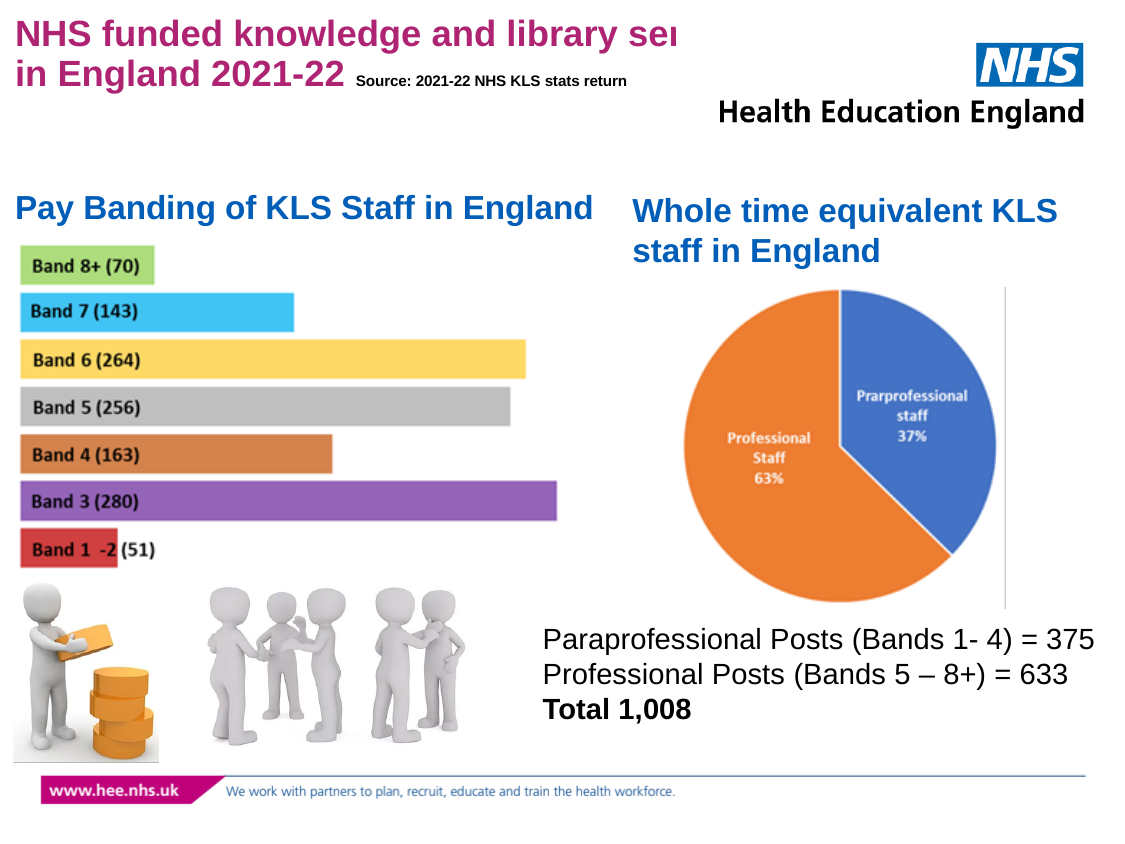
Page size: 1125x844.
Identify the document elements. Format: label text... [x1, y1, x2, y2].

title NHS funded knowledge and library services in England 2021-22 Source: 2021-22 NHS KLS stats return [0, 7, 676, 116]
text_box Paraprofessional Posts (Bands 1- 4) = 375 Professional Posts (Bands 5 – 8+) = 633 Total 1,008 [527, 612, 1125, 734]
picture [13, 240, 565, 749]
text_box Pay Banding of KLS Staff in England [0, 178, 656, 234]
text_box Whole time equivalent KLS staff in England [617, 181, 1106, 278]
picture [13, 580, 159, 763]
picture [676, 287, 1007, 609]
picture [676, 0, 1125, 172]
